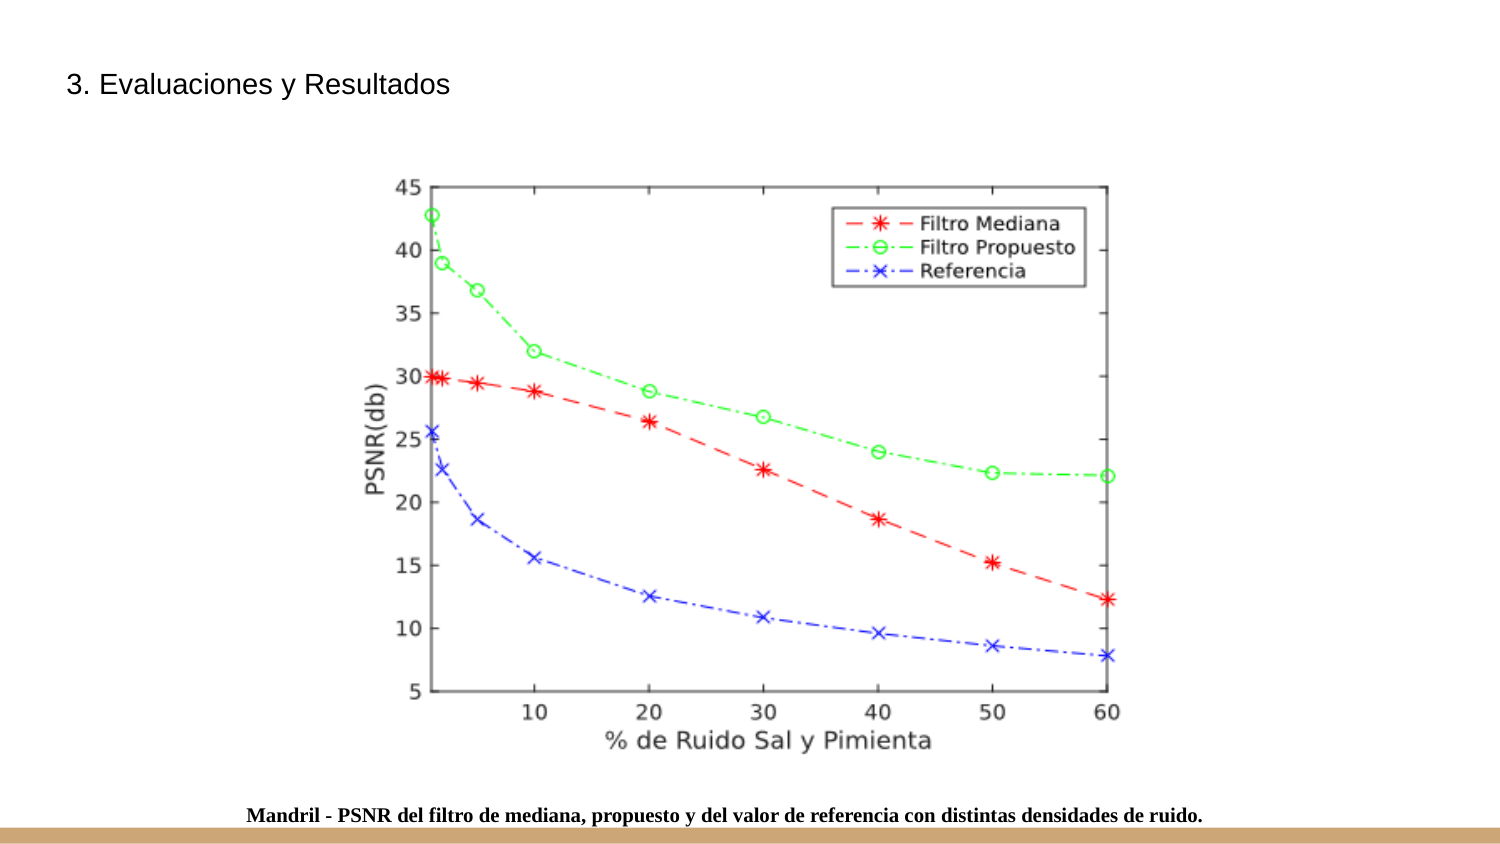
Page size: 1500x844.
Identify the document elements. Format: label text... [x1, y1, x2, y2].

title 3. Evaluaciones y Resultados [51, 21, 1450, 116]
text_box Mandril - PSNR del filtro de mediana, propuesto y del valor de referencia con distintas densidades de ruido. [28, 782, 1427, 842]
picture [318, 141, 1191, 759]
